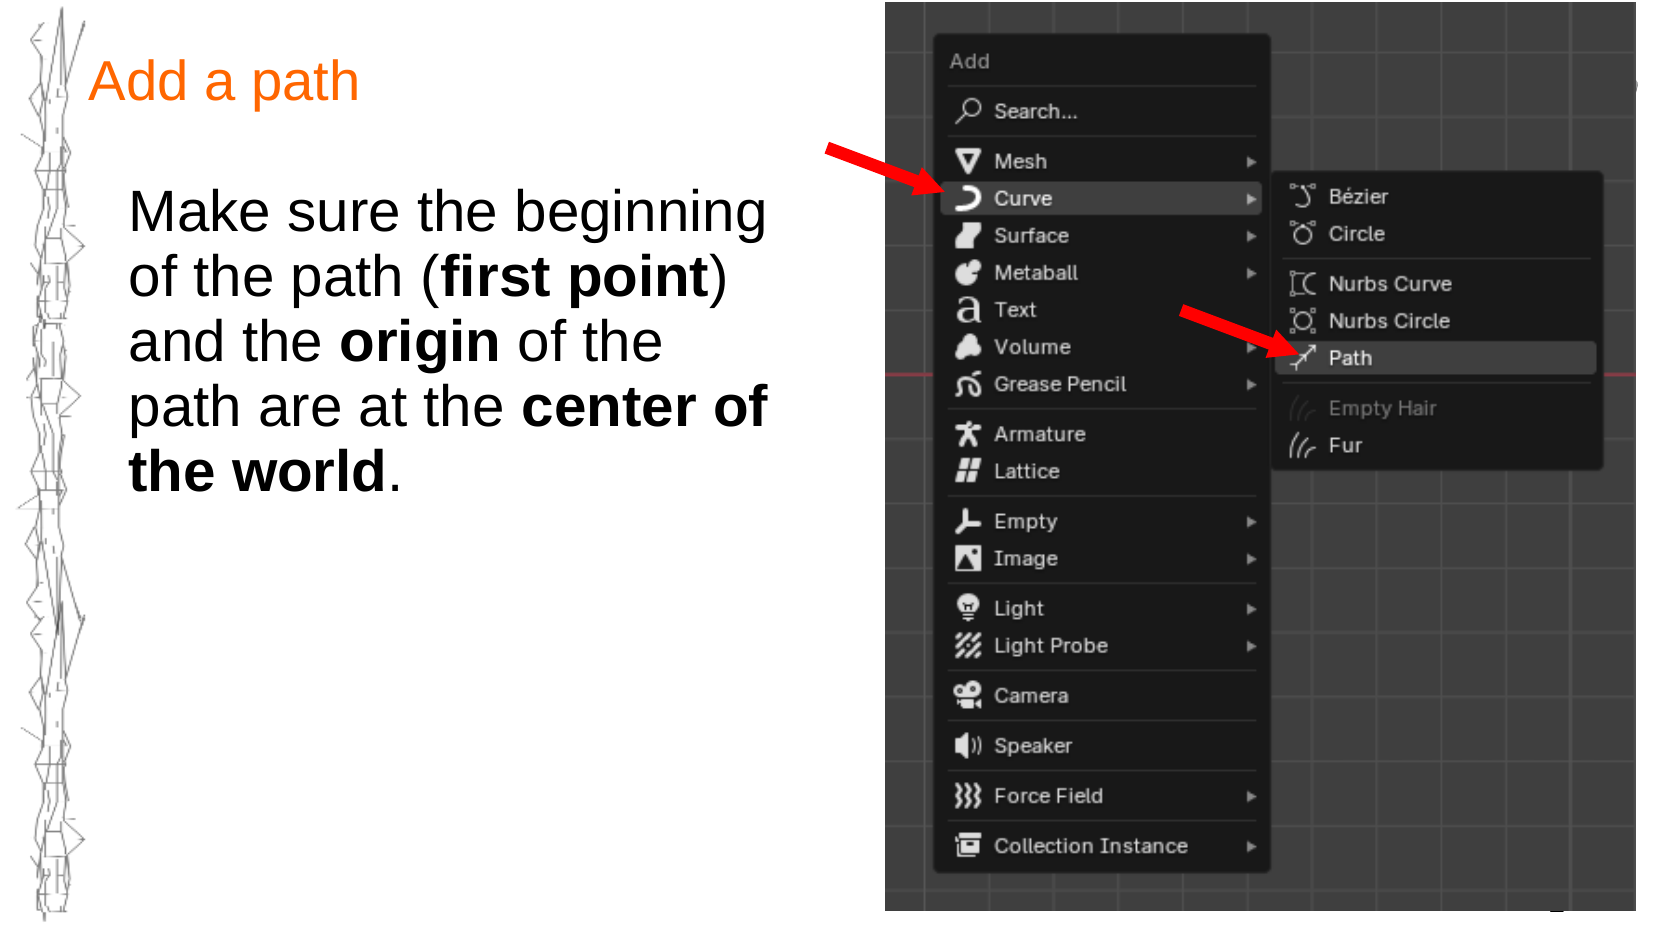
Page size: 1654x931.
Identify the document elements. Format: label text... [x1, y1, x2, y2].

title Add a path [88, 29, 885, 133]
picture [885, 2, 1645, 911]
text_box Make sure the beginning of the path (first point) and the origin of the path are at the center of the world. [113, 171, 798, 798]
